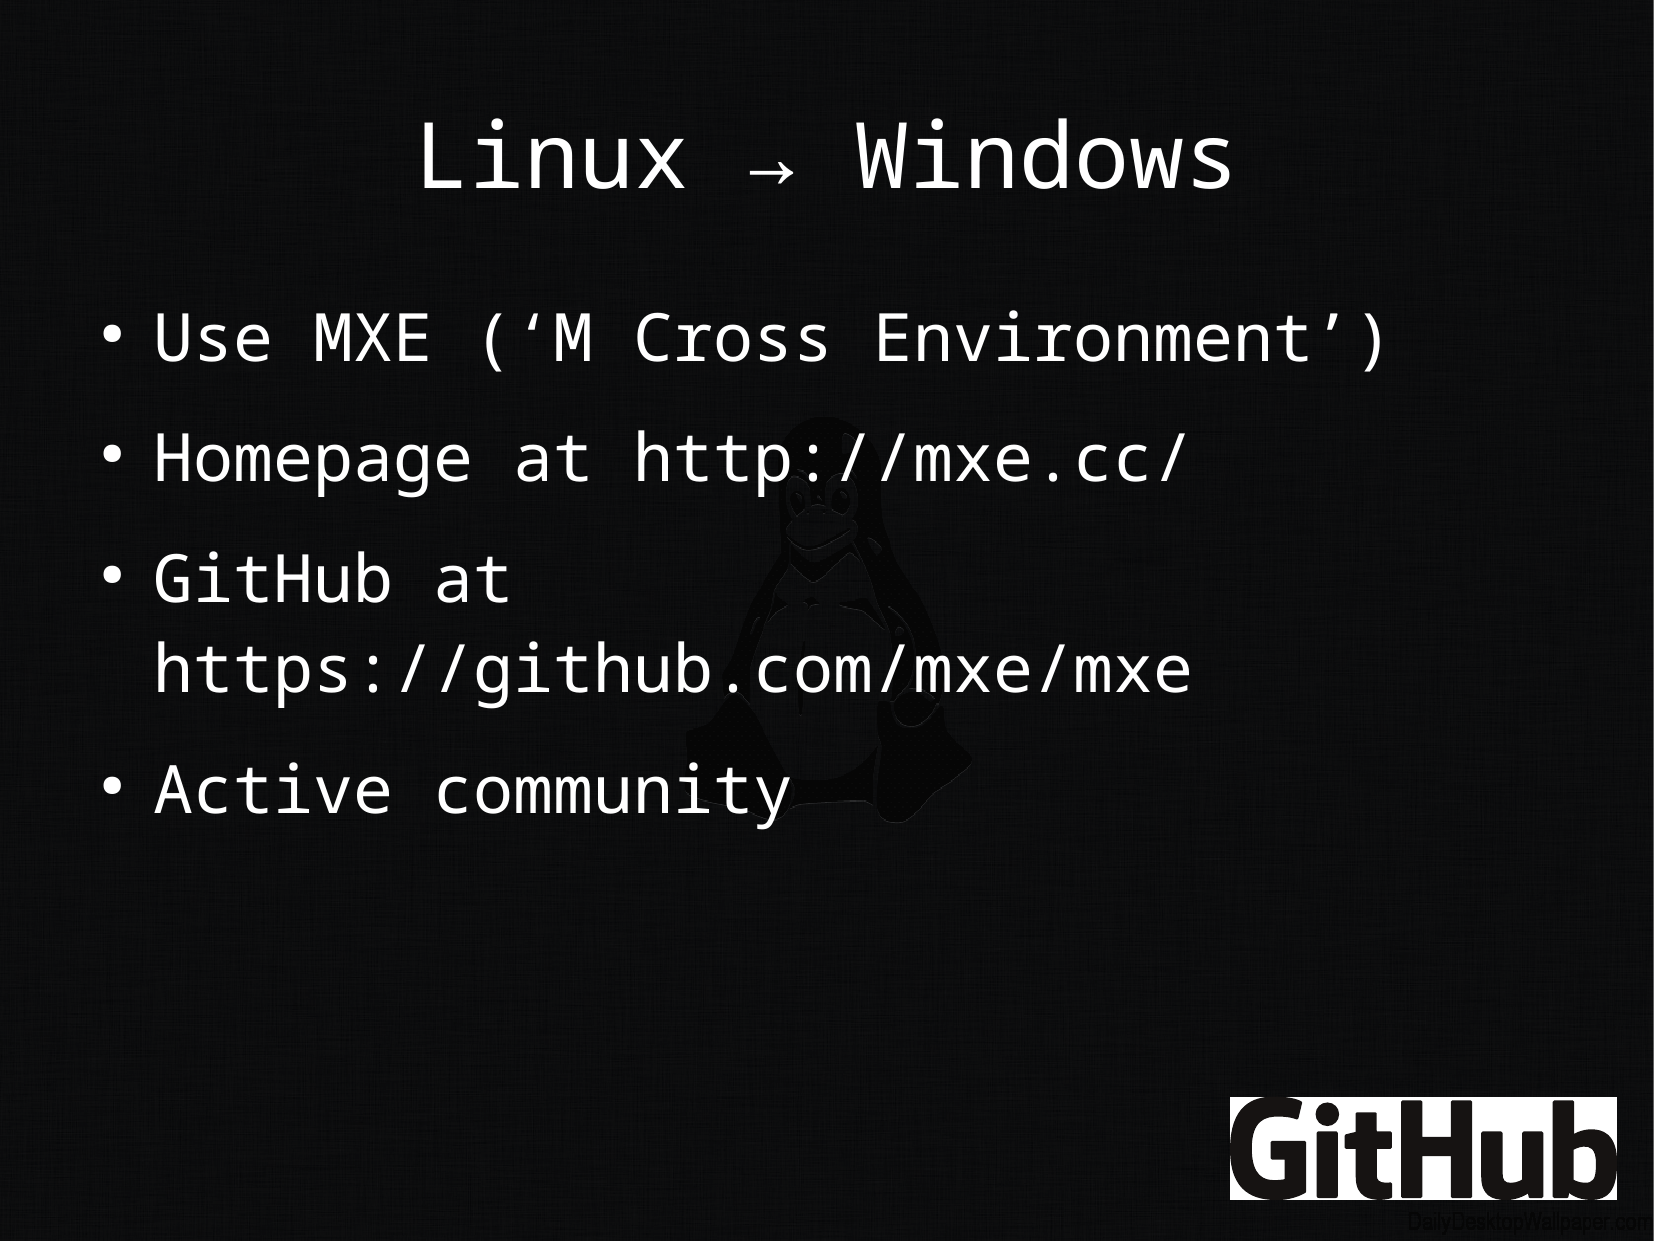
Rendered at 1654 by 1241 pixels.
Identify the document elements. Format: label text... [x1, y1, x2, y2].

picture [0, 0, 1654, 1241]
title Linux → Windows [82, 49, 1571, 257]
list Use MXE (‘M Cross Environment’) Homepage at http://mxe.cc/ GitHub at https://github.com/mxe/mxe Active community [82, 290, 1571, 1010]
